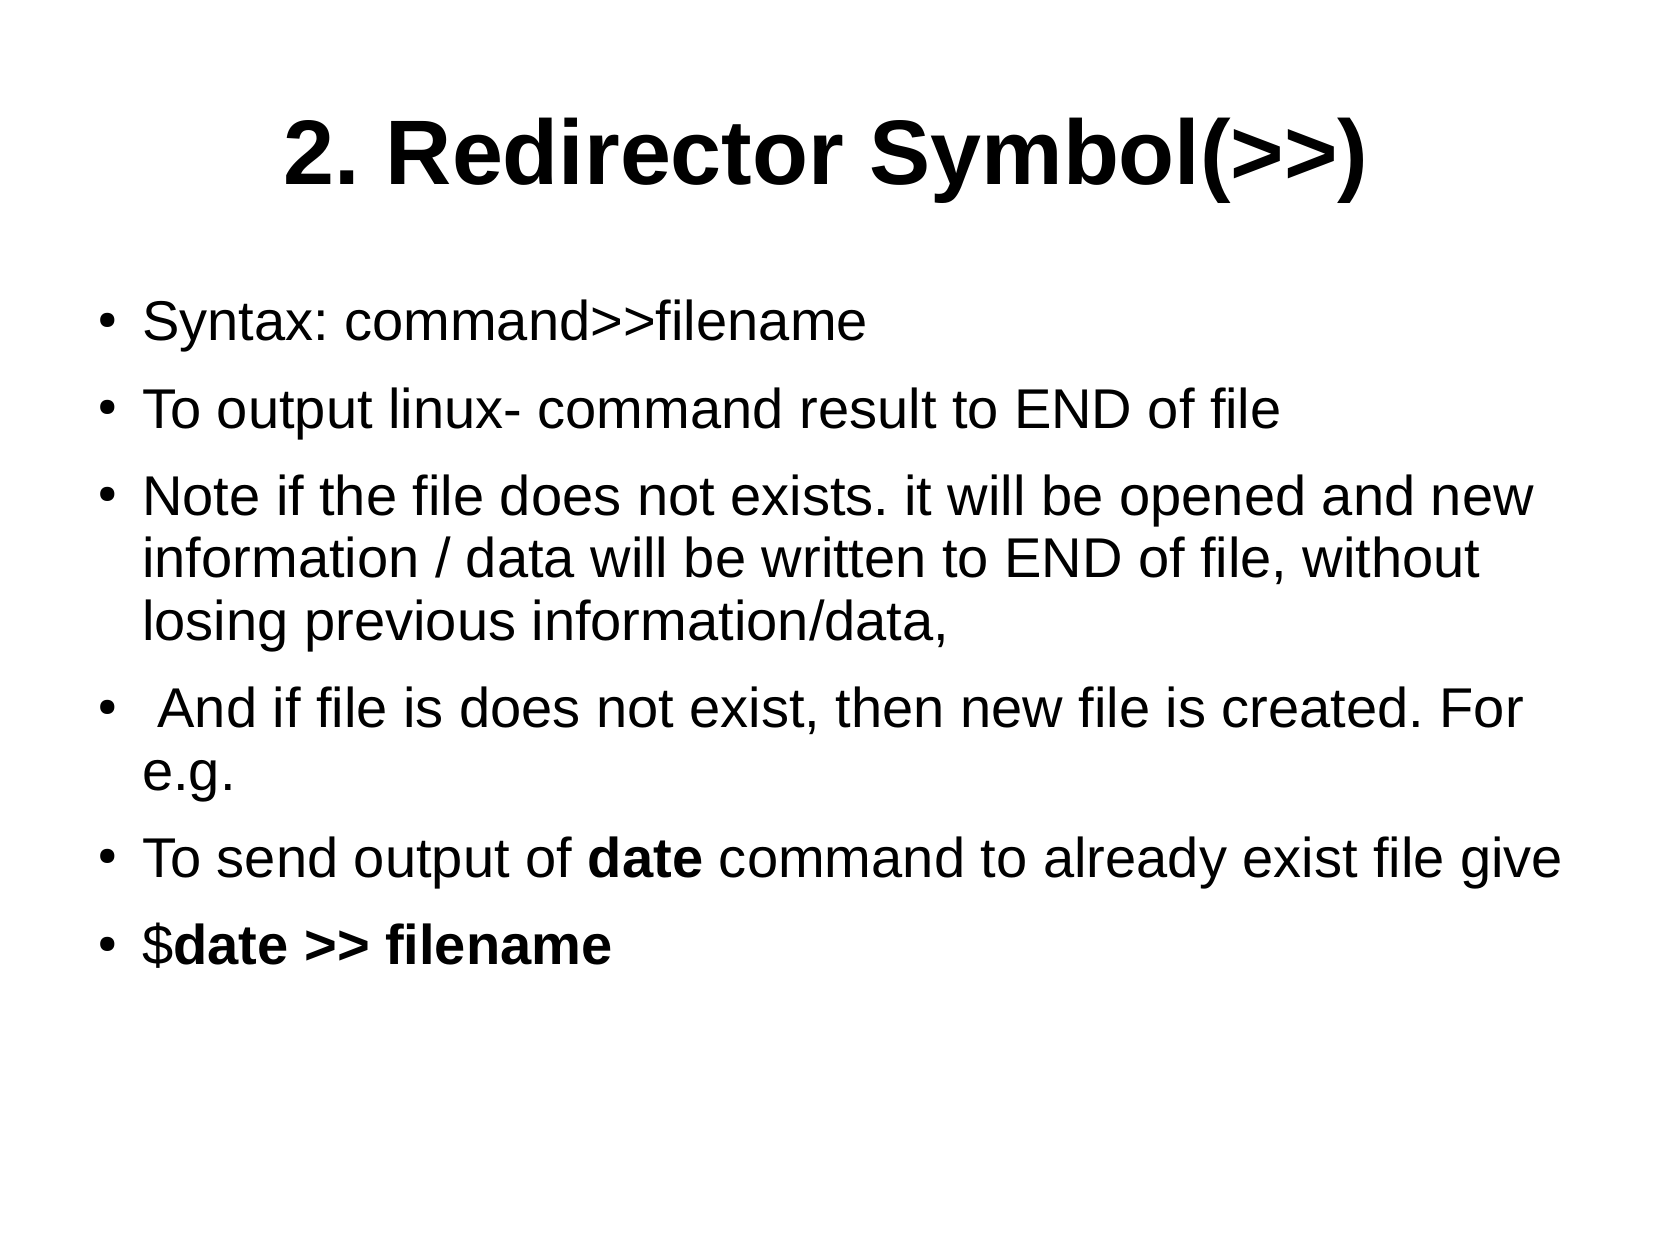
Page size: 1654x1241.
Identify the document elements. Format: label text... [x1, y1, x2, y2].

title 2. Redirector Symbol(>>) [82, 49, 1571, 257]
list Syntax: command>>filename To output linux- command result to END of file Note if the file does not exists. it will be opened and new information / data will be written to END of file, without losing previous information/data, And if file is does not exist, then new file is created. For e.g. To send output of date command to already exist file give $date >> filename [82, 290, 1571, 1010]
